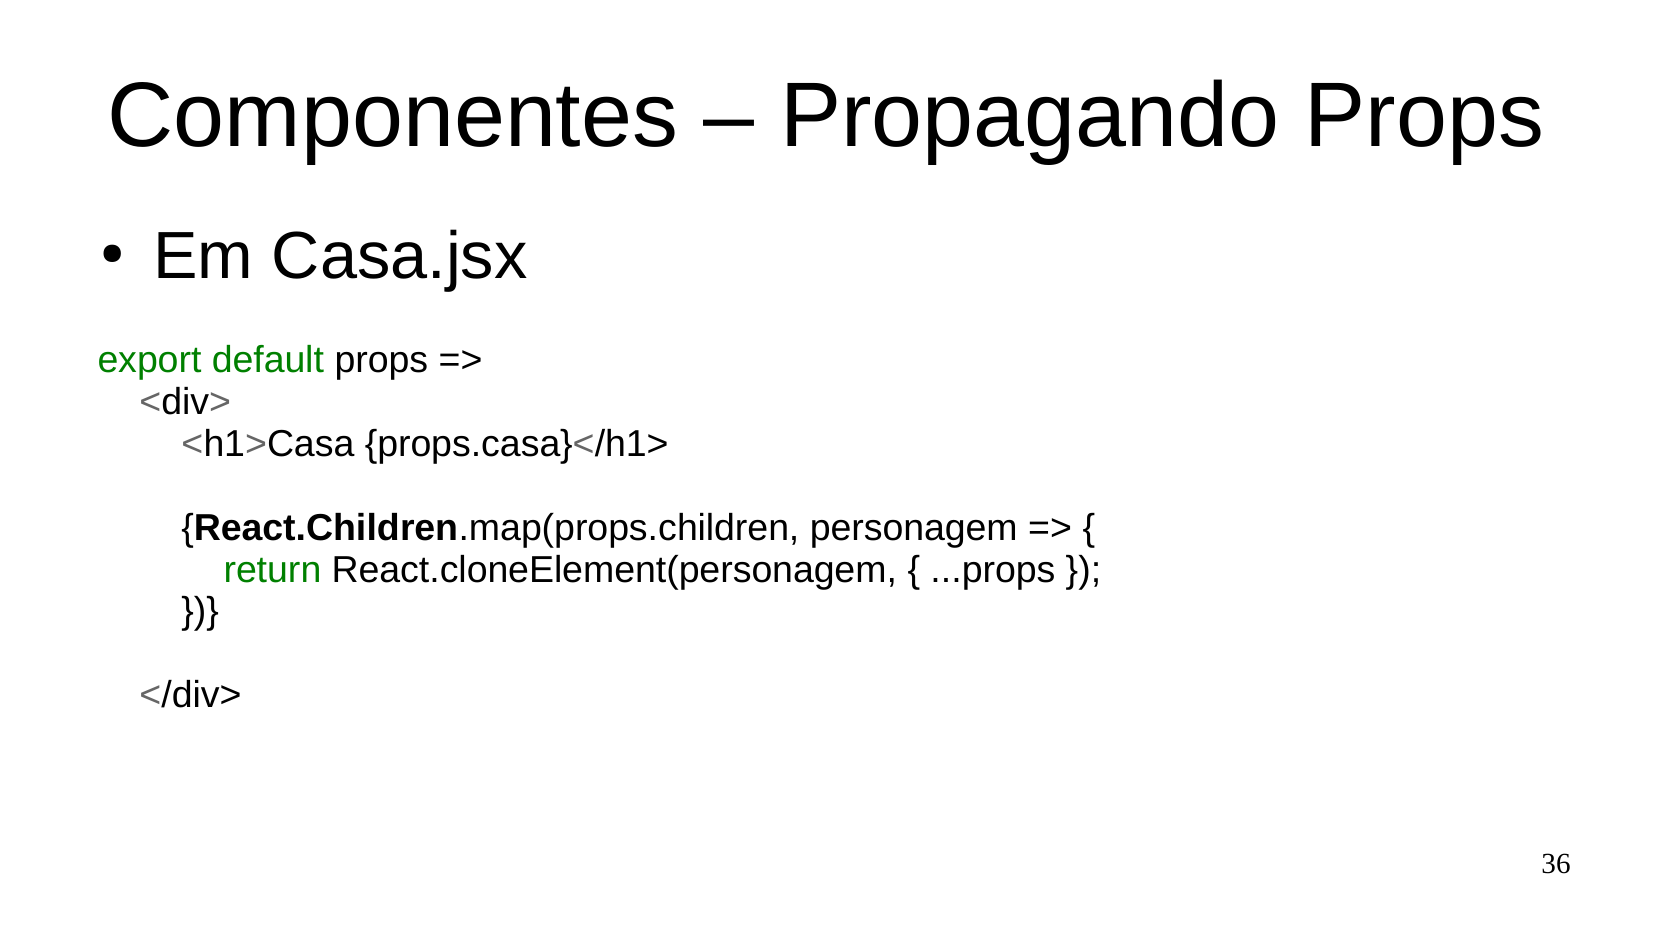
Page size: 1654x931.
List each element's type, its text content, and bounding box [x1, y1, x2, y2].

title Componentes – Propagando Props [82, 37, 1571, 193]
list Em Casa.jsx [82, 217, 1571, 758]
text_box export default props => <div> <h1>Casa {props.casa}</h1> {React.Children.map(props.children, personagem => { return React.cloneElement(personagem, { ...props }); })} </div> [82, 330, 1430, 724]
